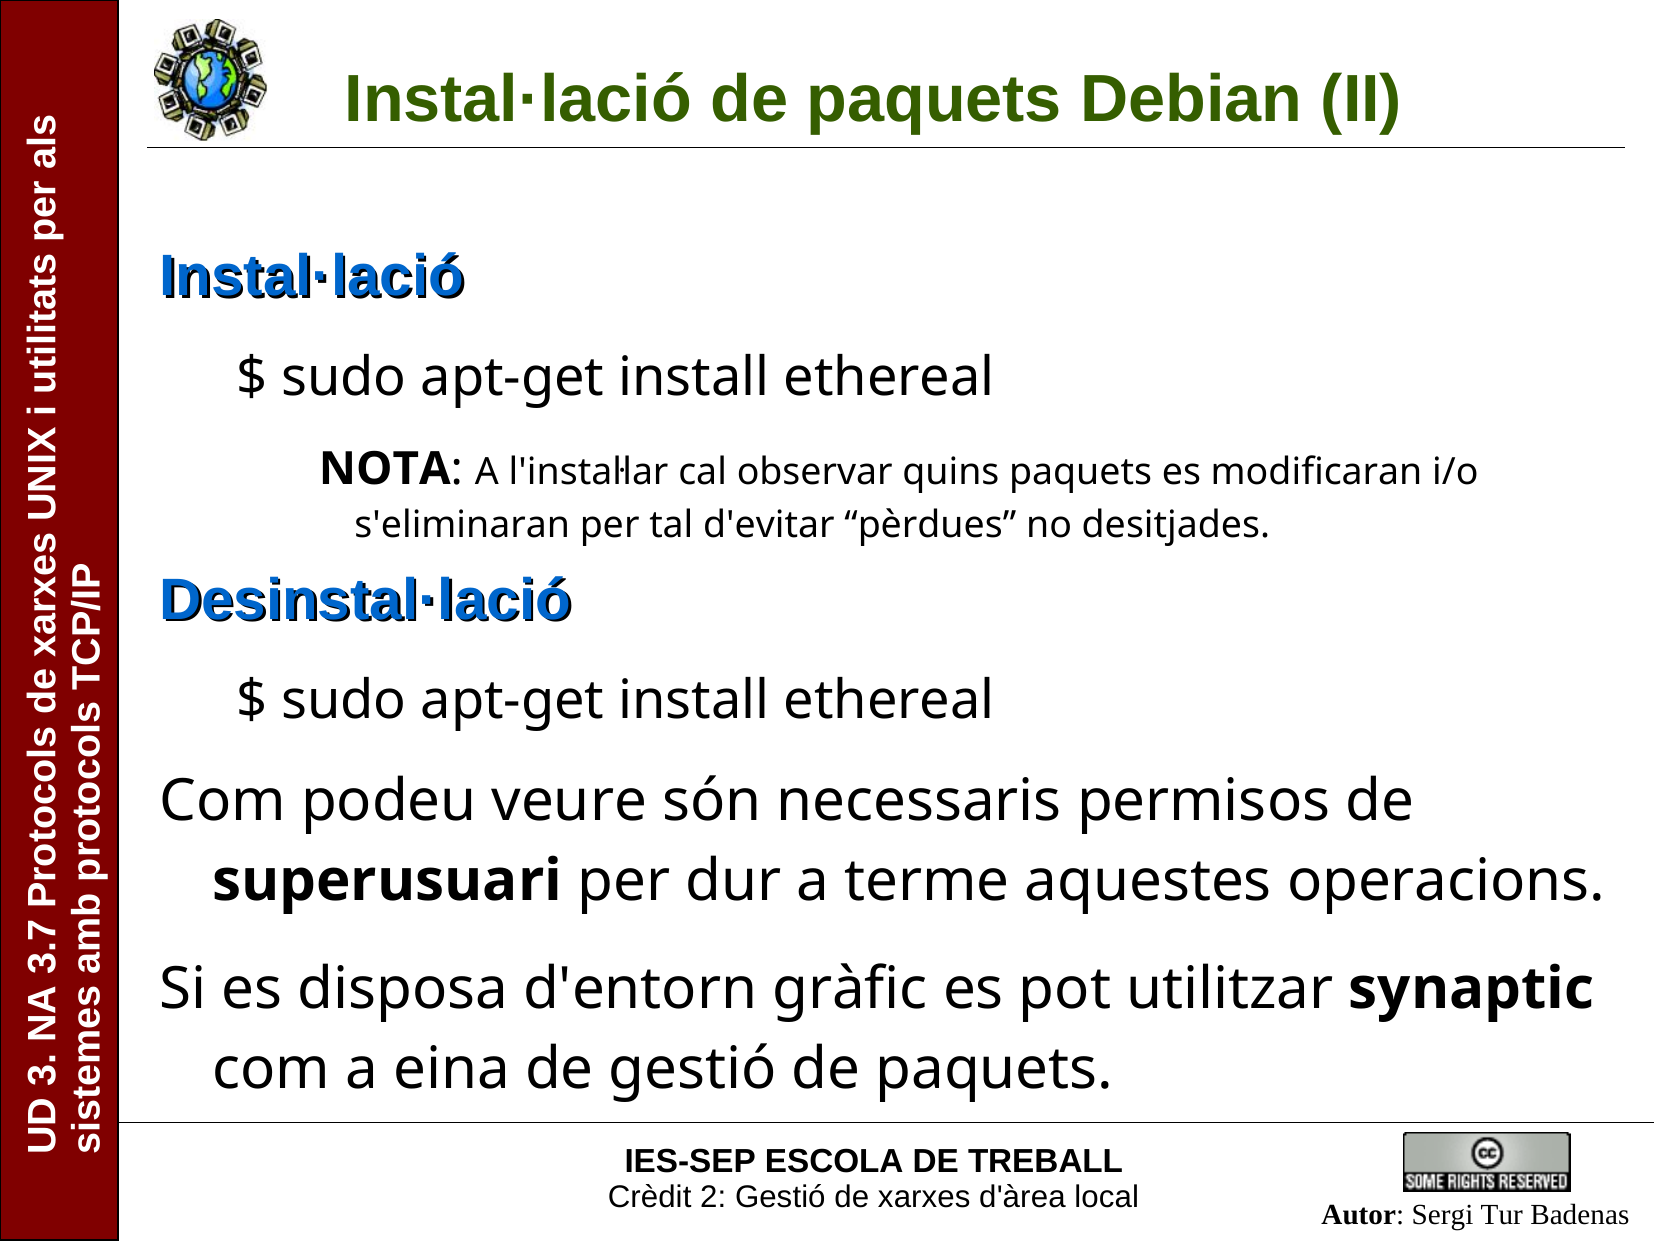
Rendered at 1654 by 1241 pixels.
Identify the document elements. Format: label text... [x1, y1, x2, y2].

picture [1403, 1132, 1571, 1192]
title Instal·lació de paquets Debian (II) [129, 49, 1619, 148]
picture [154, 19, 268, 49]
list Instal·lació $ sudo apt-get install ethereal NOTA: A l'instal·lar cal observar quins paquets es modificaran i/o s'eliminaran per tal d'evitar “pèrdues” no desitjades. Desinstal·lació $ sudo apt-get install ethereal Com podeu veure són necessaris permisos de superusuari per dur a terme aquestes operacions. Si es disposa d'entorn gràfic es pot utilitzar synaptic com a eina de gestió de paquets. [141, 242, 1630, 1093]
